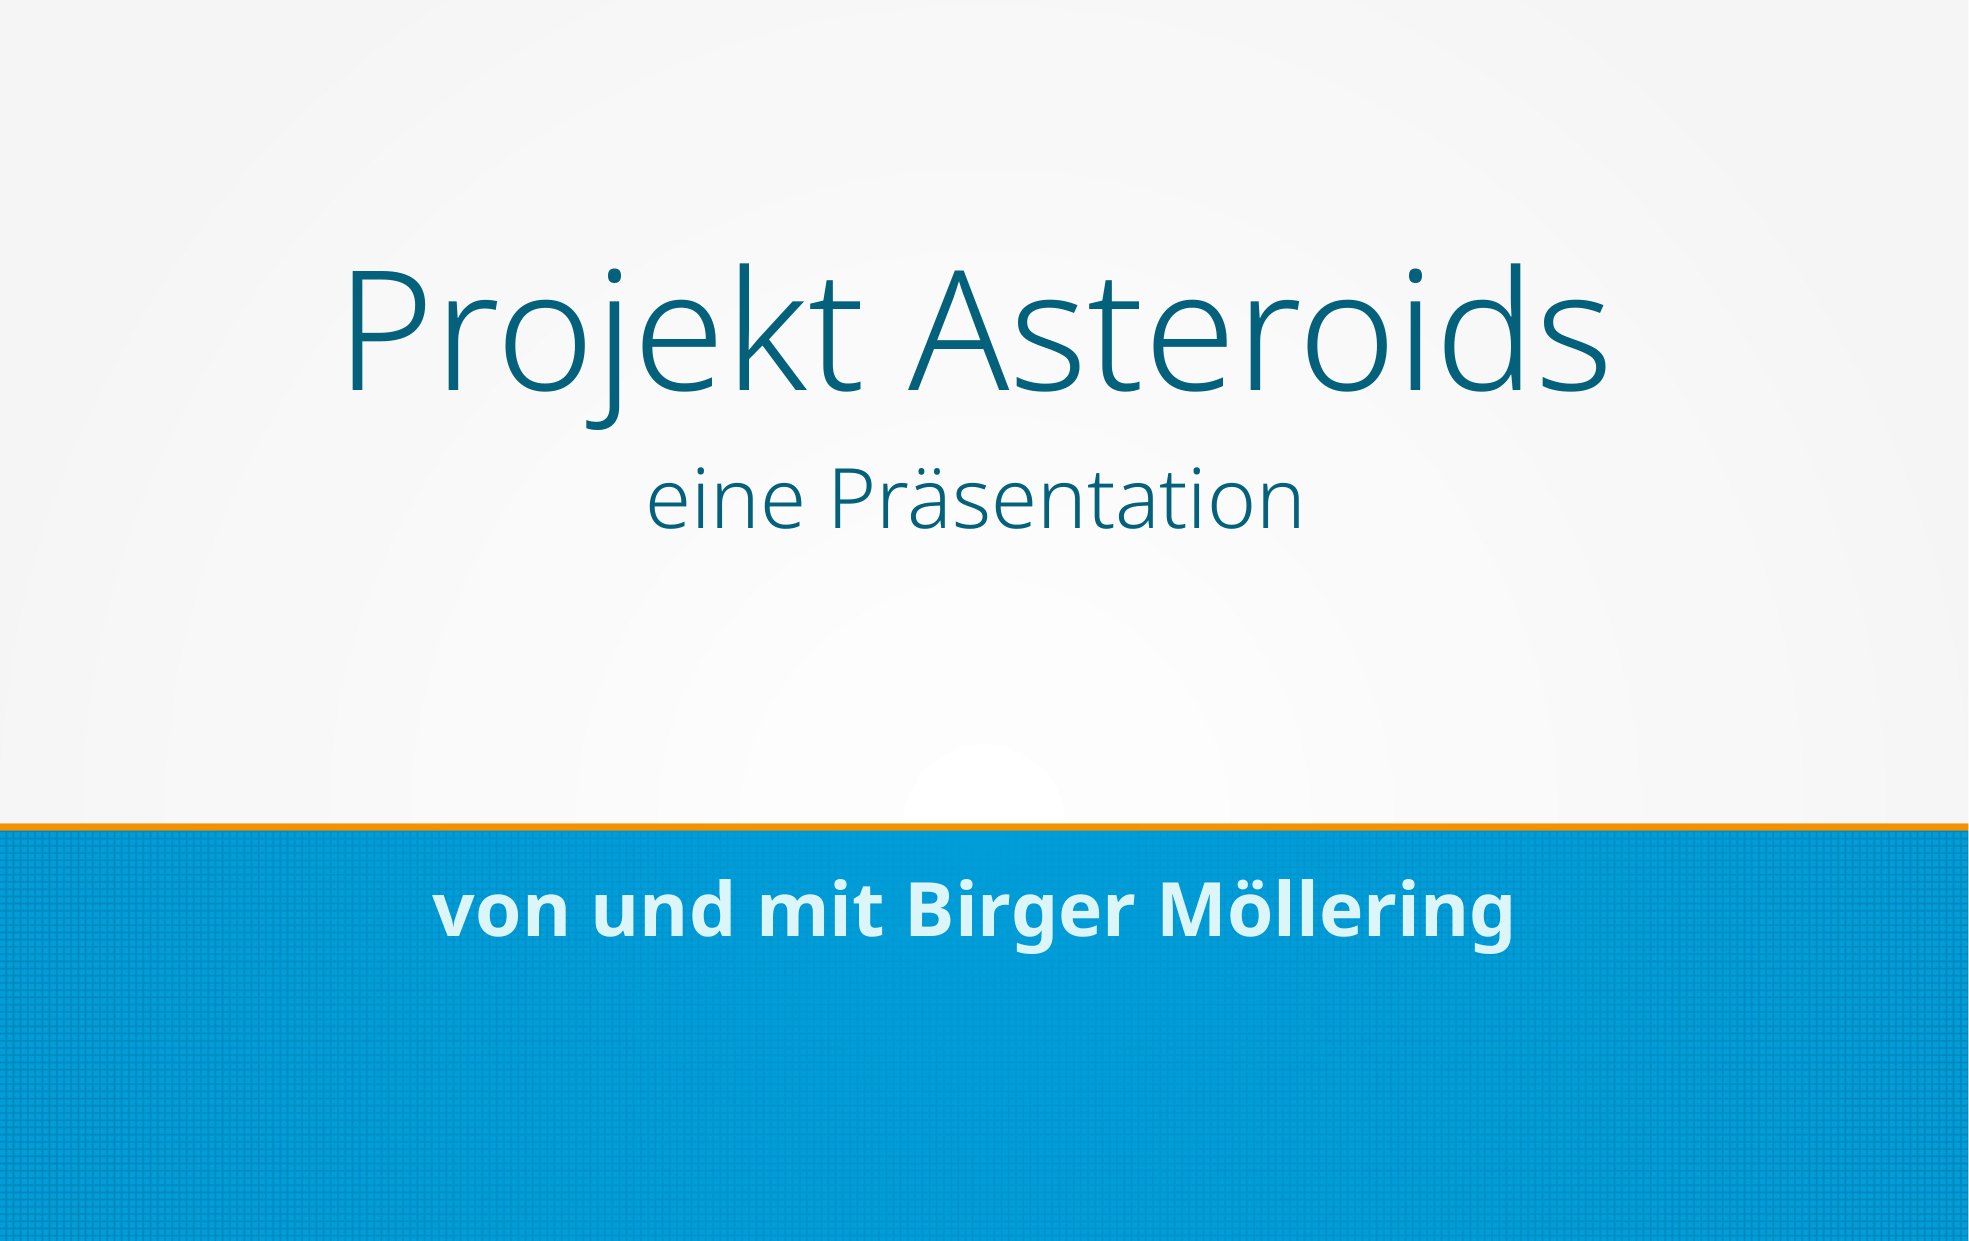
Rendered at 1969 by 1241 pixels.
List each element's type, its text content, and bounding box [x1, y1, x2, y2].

picture [0, 0, 1969, 830]
title Projekt Asteroids eine Präsentation [90, 49, 1862, 781]
subtitle von und mit Birger Möllering [90, 855, 1861, 1111]
